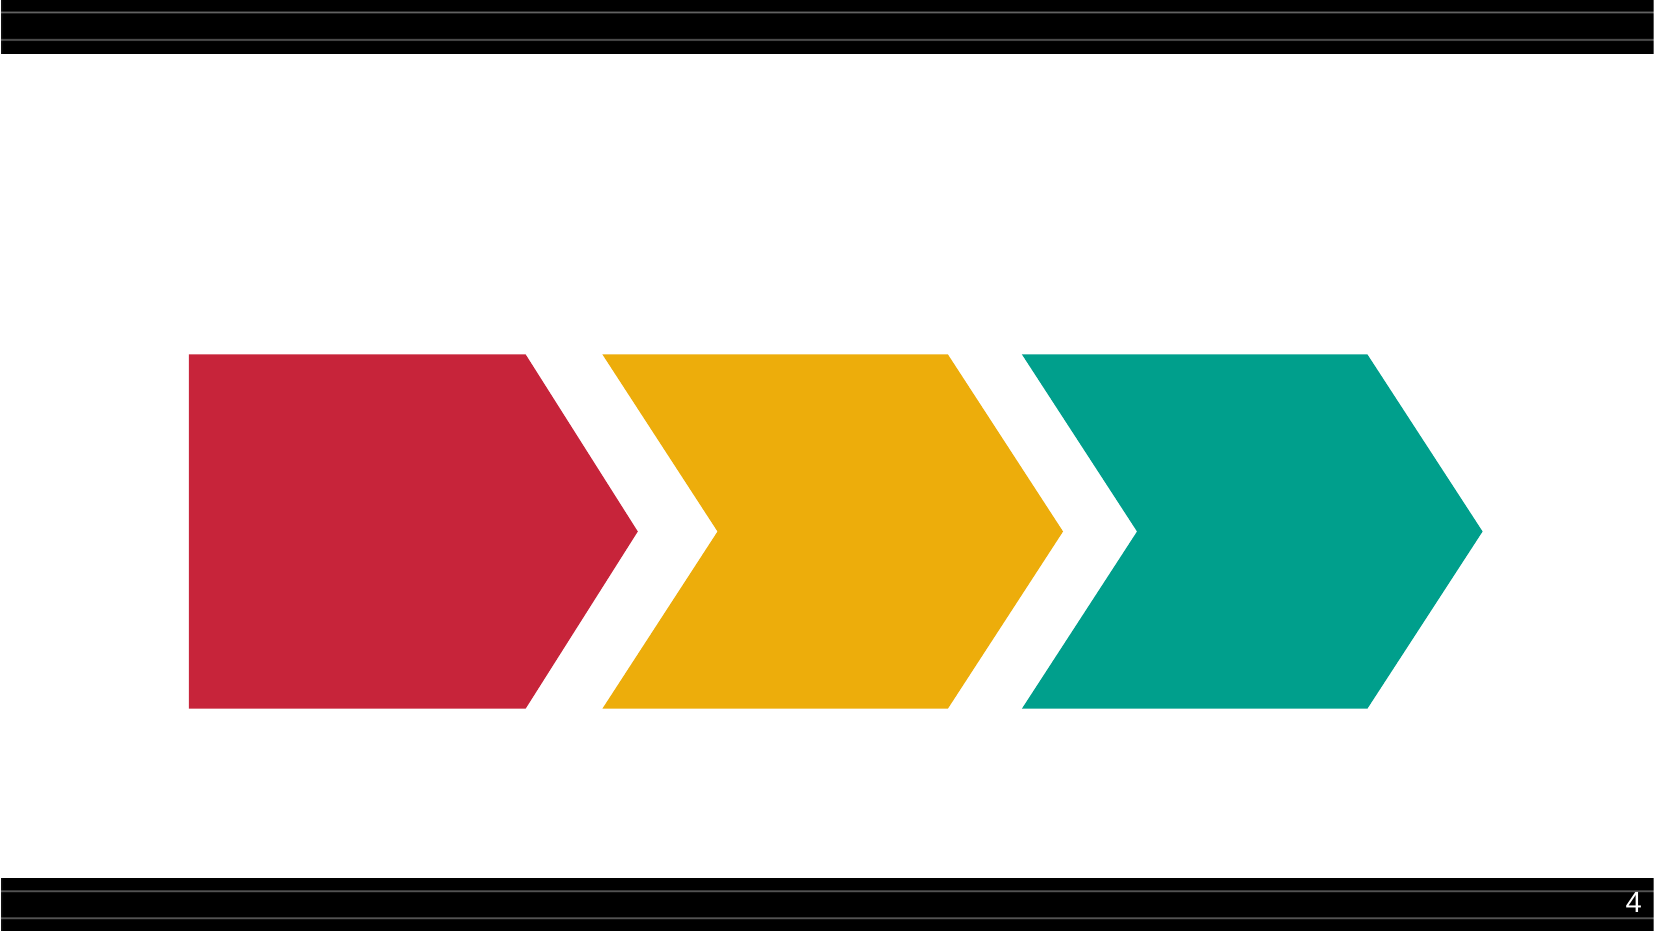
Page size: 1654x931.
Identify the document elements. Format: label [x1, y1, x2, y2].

picture [1, 0, 1654, 54]
text_box [602, 354, 1064, 709]
text_box [188, 354, 638, 709]
picture [1, 878, 1654, 931]
